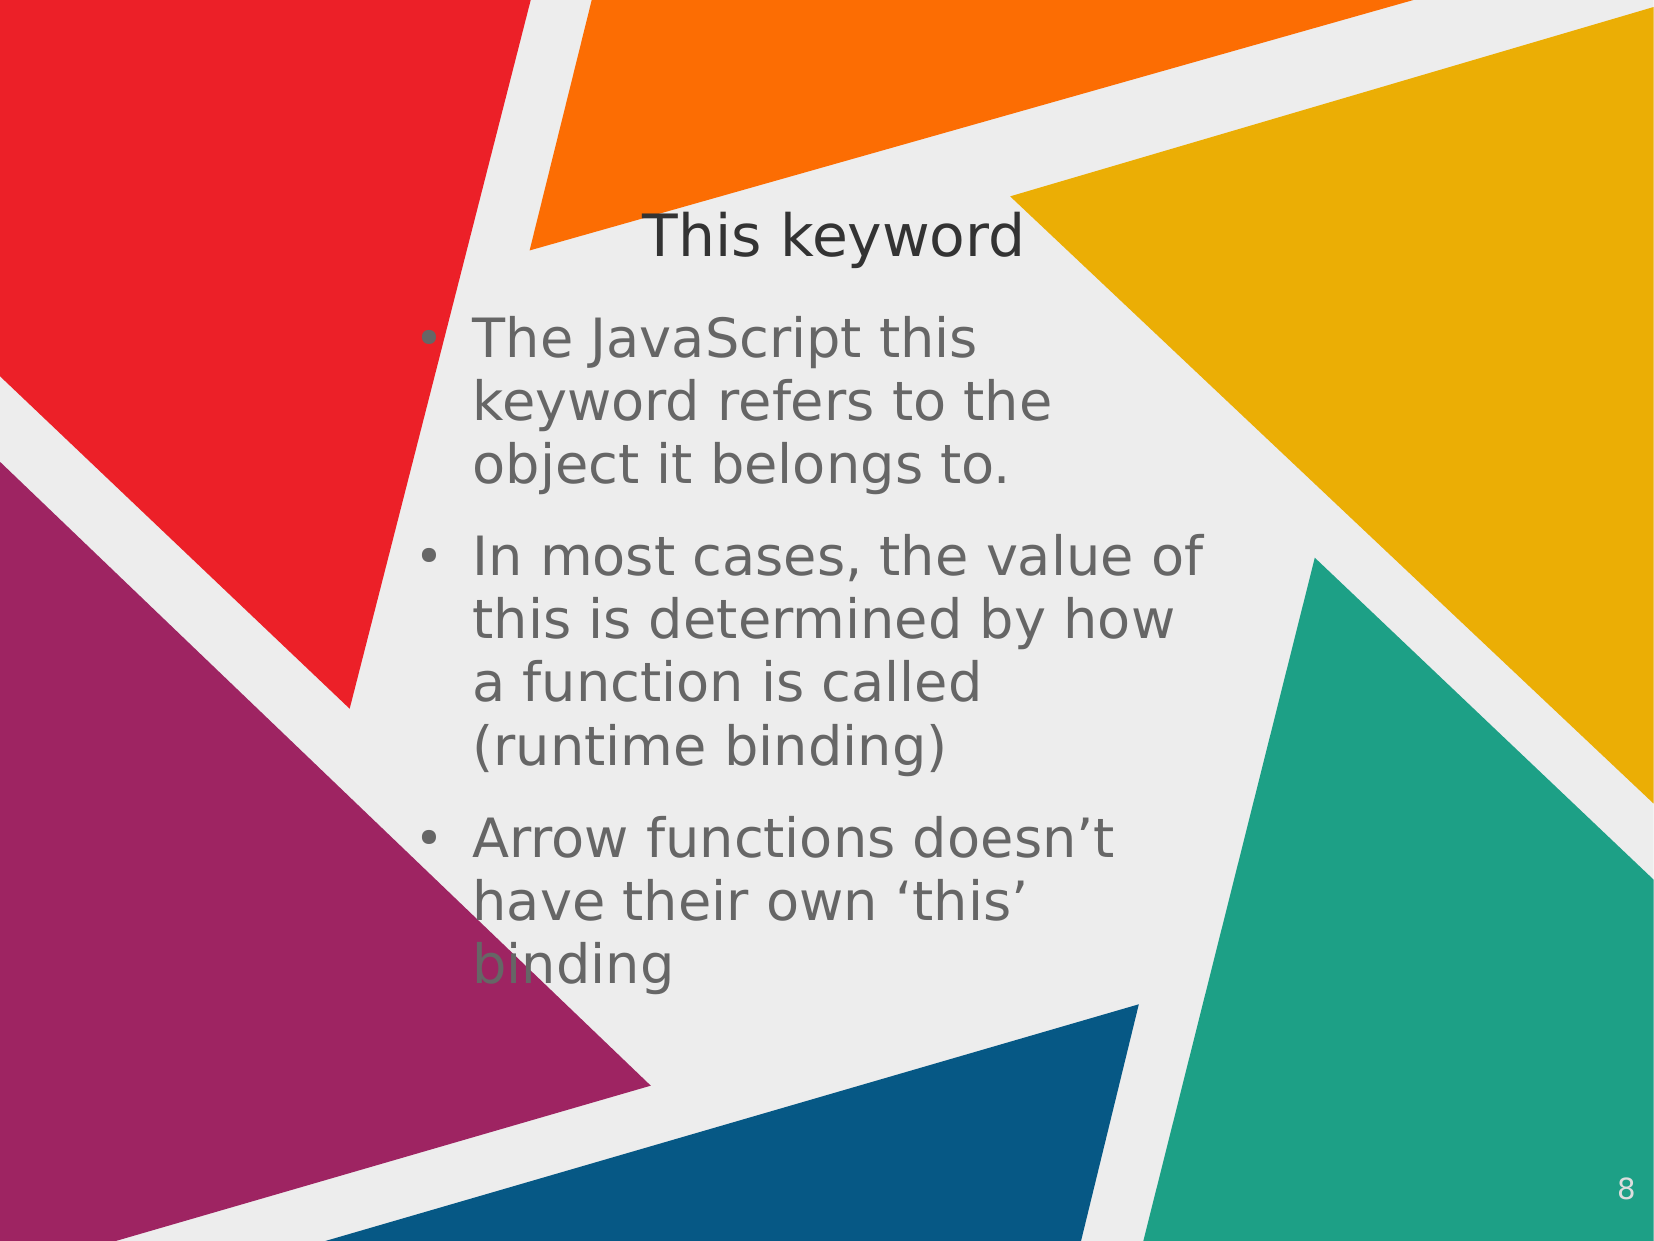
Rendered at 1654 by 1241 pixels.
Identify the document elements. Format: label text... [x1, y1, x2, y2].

list The JavaScript this keyword refers to the object it belongs to. In most cases, the value of this is determined by how a function is called (runtime binding) Arrow functions doesn’t have their own ‘this’ binding [401, 307, 1217, 1005]
title This keyword [475, 165, 1193, 307]
